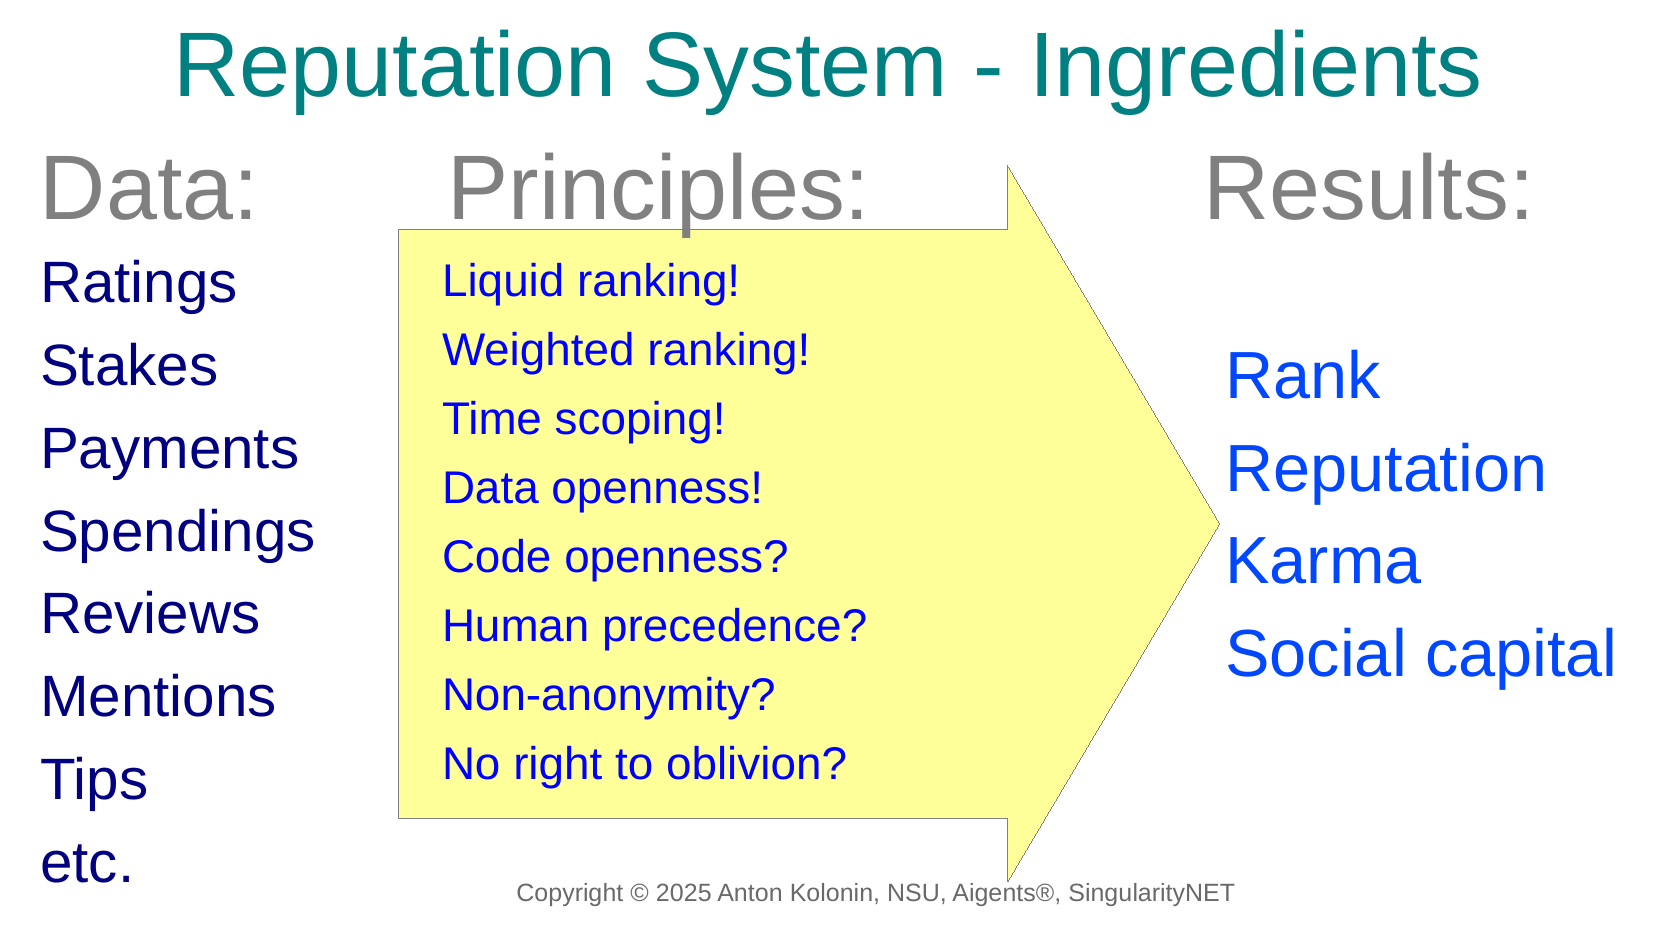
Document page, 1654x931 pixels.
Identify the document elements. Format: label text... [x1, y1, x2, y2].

text_box [398, 229, 1056, 882]
text_box [886, 165, 1056, 247]
text_box Principles: [432, 129, 886, 247]
text_box Ratings Stakes Payments Spendings Reviews Mentions Tips etc. [25, 242, 410, 902]
text_box Reputation System - Ingredients [1, 1, 1654, 129]
text_box Data: [25, 129, 275, 247]
text_box [1077, 282, 1210, 765]
text_box Rank Reputation Karma Social capital [1210, 330, 1654, 698]
text_box Results: [1188, 129, 1550, 247]
text_box Liquid ranking! Weighted ranking! Time scoping! Data openness! Code openness? Human precedence? Non-anonymity? No right to oblivion? [427, 247, 1077, 801]
